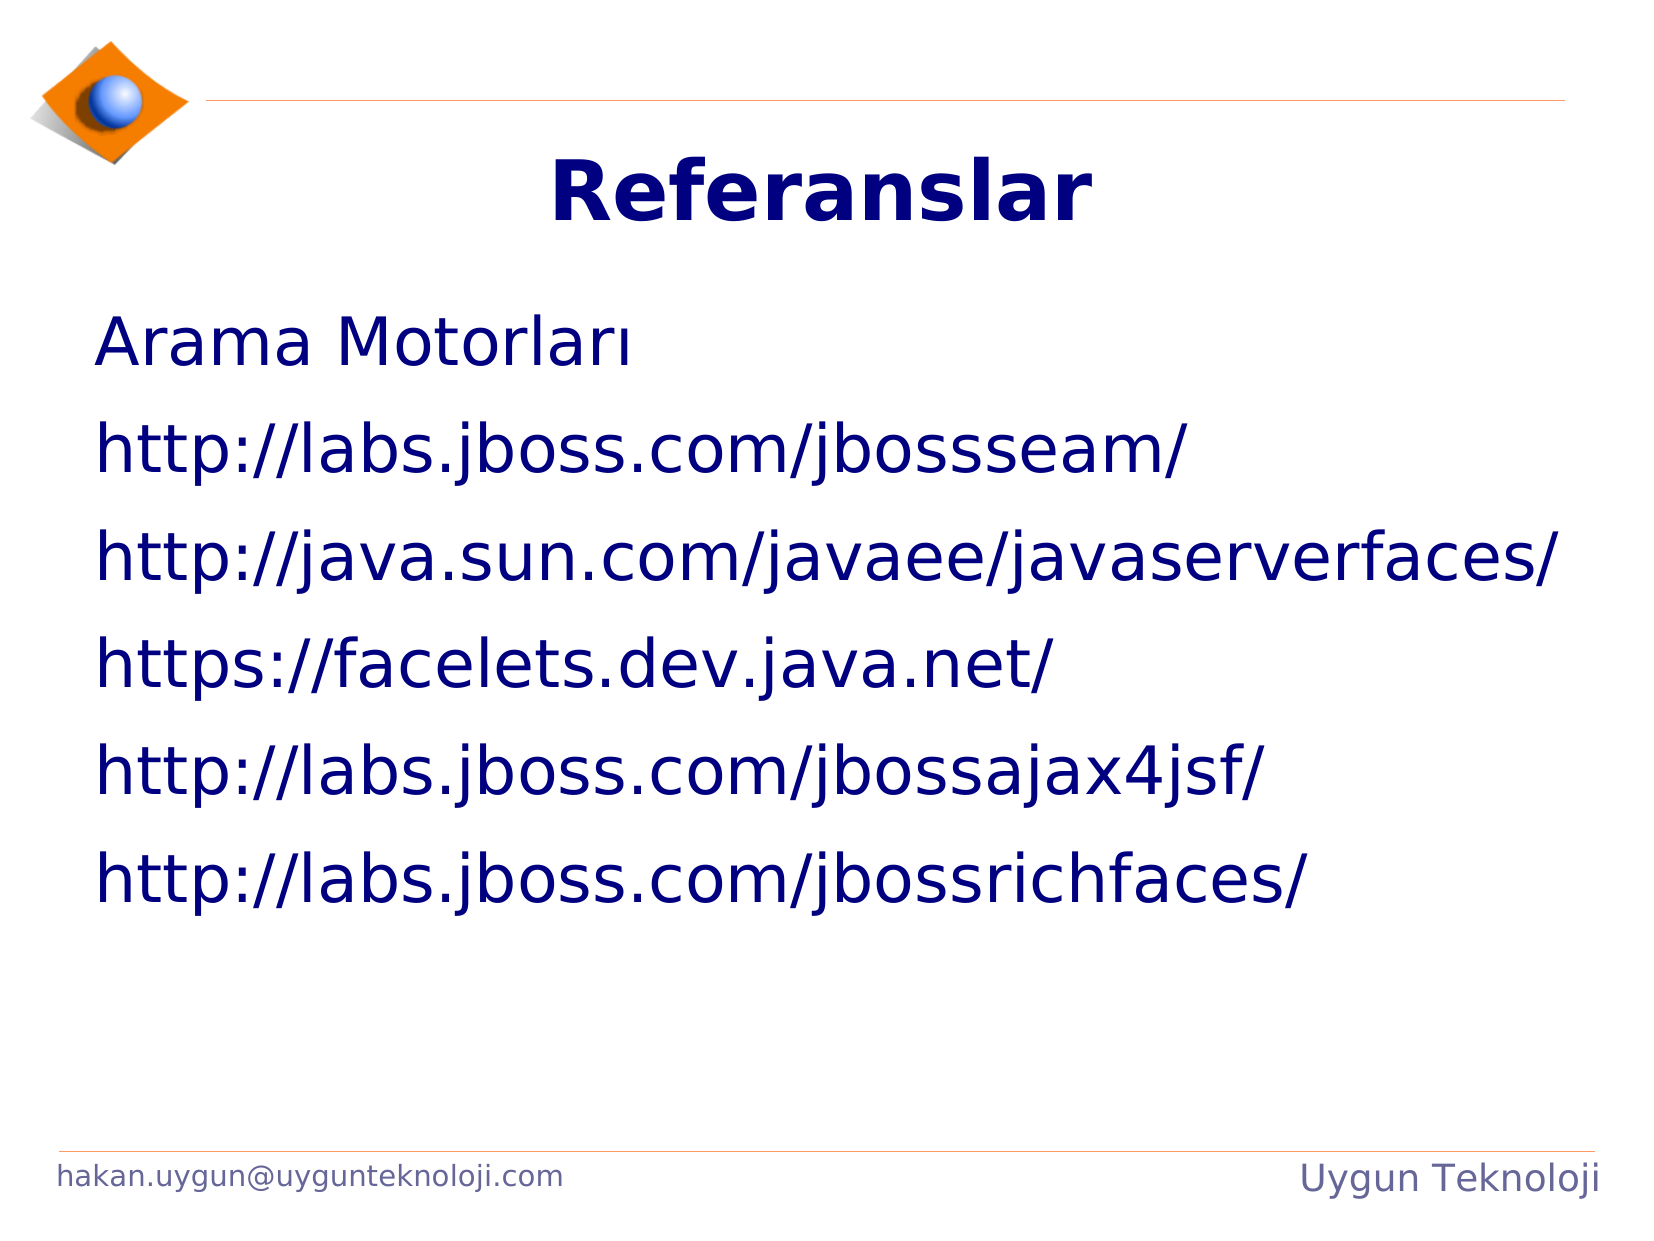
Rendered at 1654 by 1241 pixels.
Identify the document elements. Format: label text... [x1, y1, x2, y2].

list Arama Motorları http://labs.jboss.com/jbossseam/ http://java.sun.com/javaee/javaserverfaces/ https://facelets.dev.java.net/ http://labs.jboss.com/jbossajax4jsf/ http://labs.jboss.com/jbossrichfaces/ [76, 303, 1565, 1108]
title Referanslar [76, 95, 1565, 288]
picture [29, 29, 191, 178]
